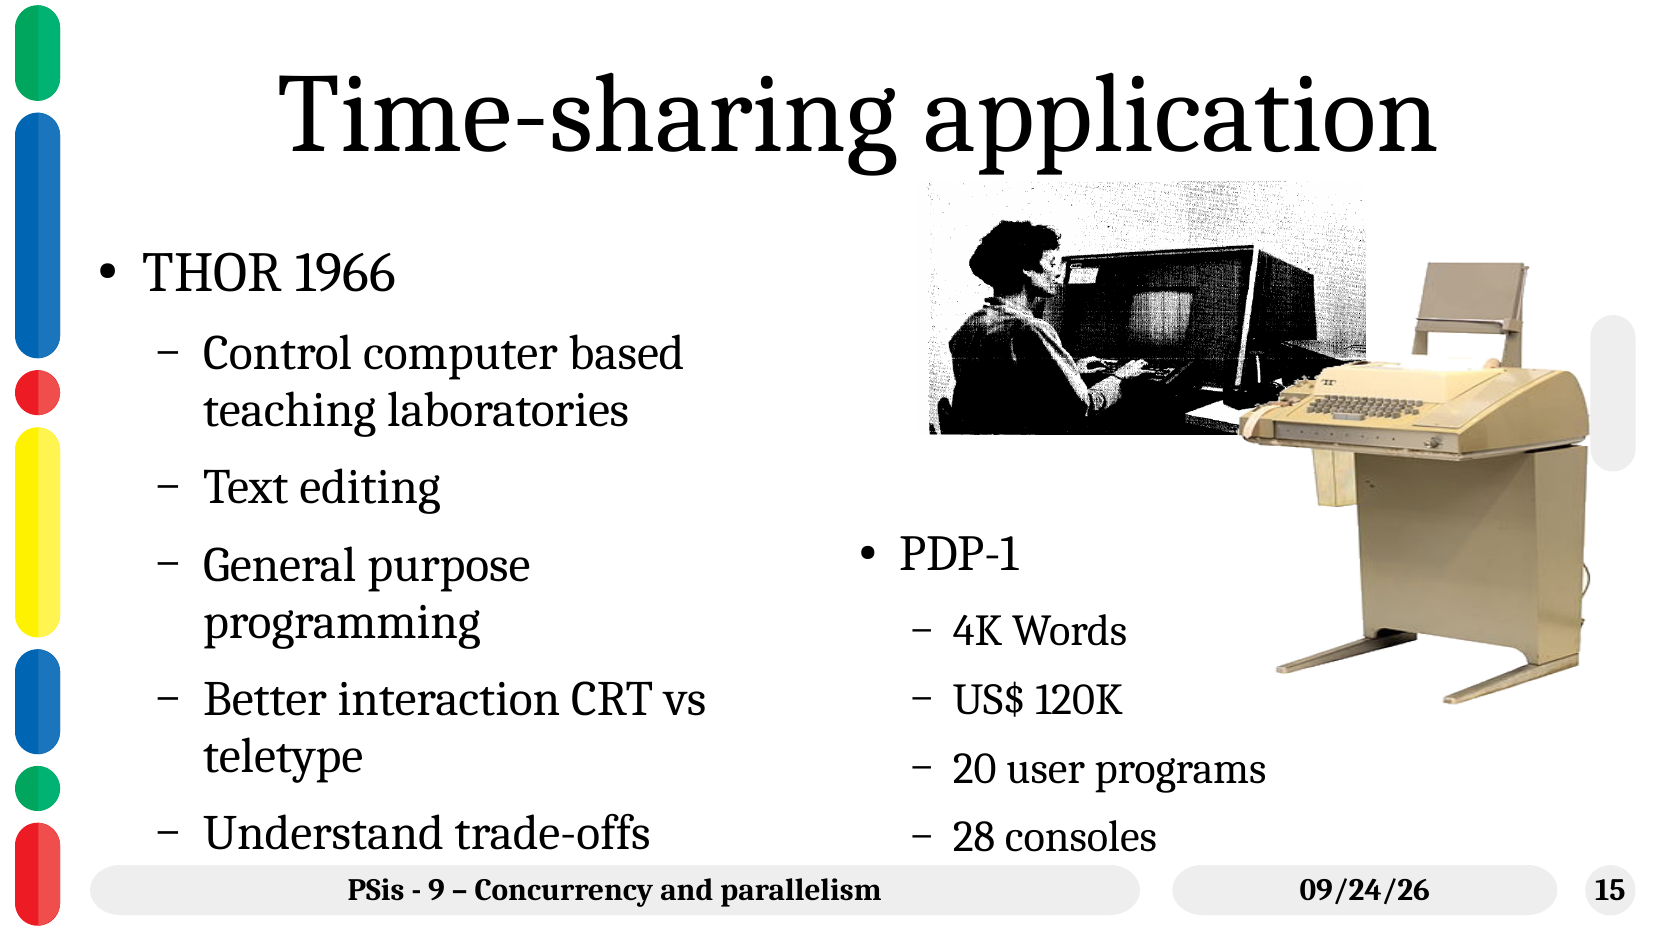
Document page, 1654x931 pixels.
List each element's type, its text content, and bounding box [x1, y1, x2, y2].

picture [915, 180, 1636, 733]
list PDP-1 4K Words US$ 120K 20 user programs 28 consoles [845, 525, 1572, 866]
title Time-sharing application [82, 37, 1636, 193]
list THOR 1966 Control computer based teaching laboratories Text editing General purpose programming Better interaction CRT vs teletype Understand trade-offs [82, 240, 809, 866]
